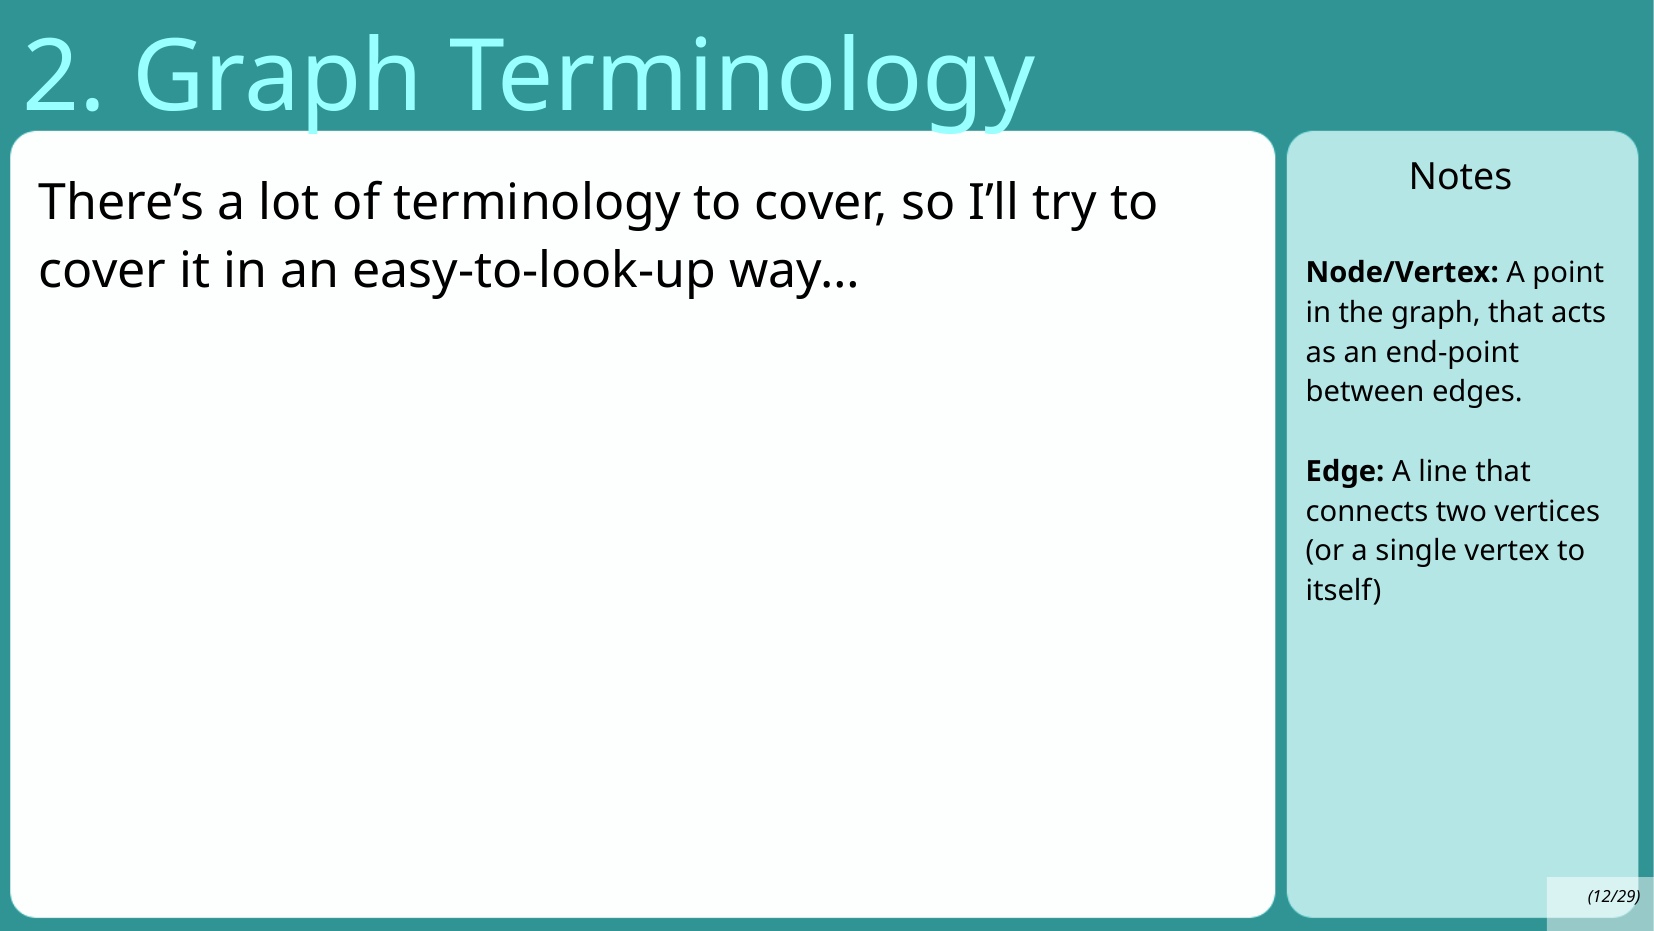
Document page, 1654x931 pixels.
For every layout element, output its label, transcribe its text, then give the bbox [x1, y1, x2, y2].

text_box There’s a lot of terminology to cover, so I’ll try to cover it in an easy-to-look-up way… [39, 165, 1247, 747]
picture [0, 0, 1654, 931]
text_box Notes Node/Vertex: A point in the graph, that acts as an end-point between edges. Edge: A line that connects two vertices (or a single vertex to itself) [1290, 141, 1631, 661]
title 2. Graph Terminology [22, 13, 1511, 130]
text_box (<number>/29) [1546, 877, 1654, 931]
